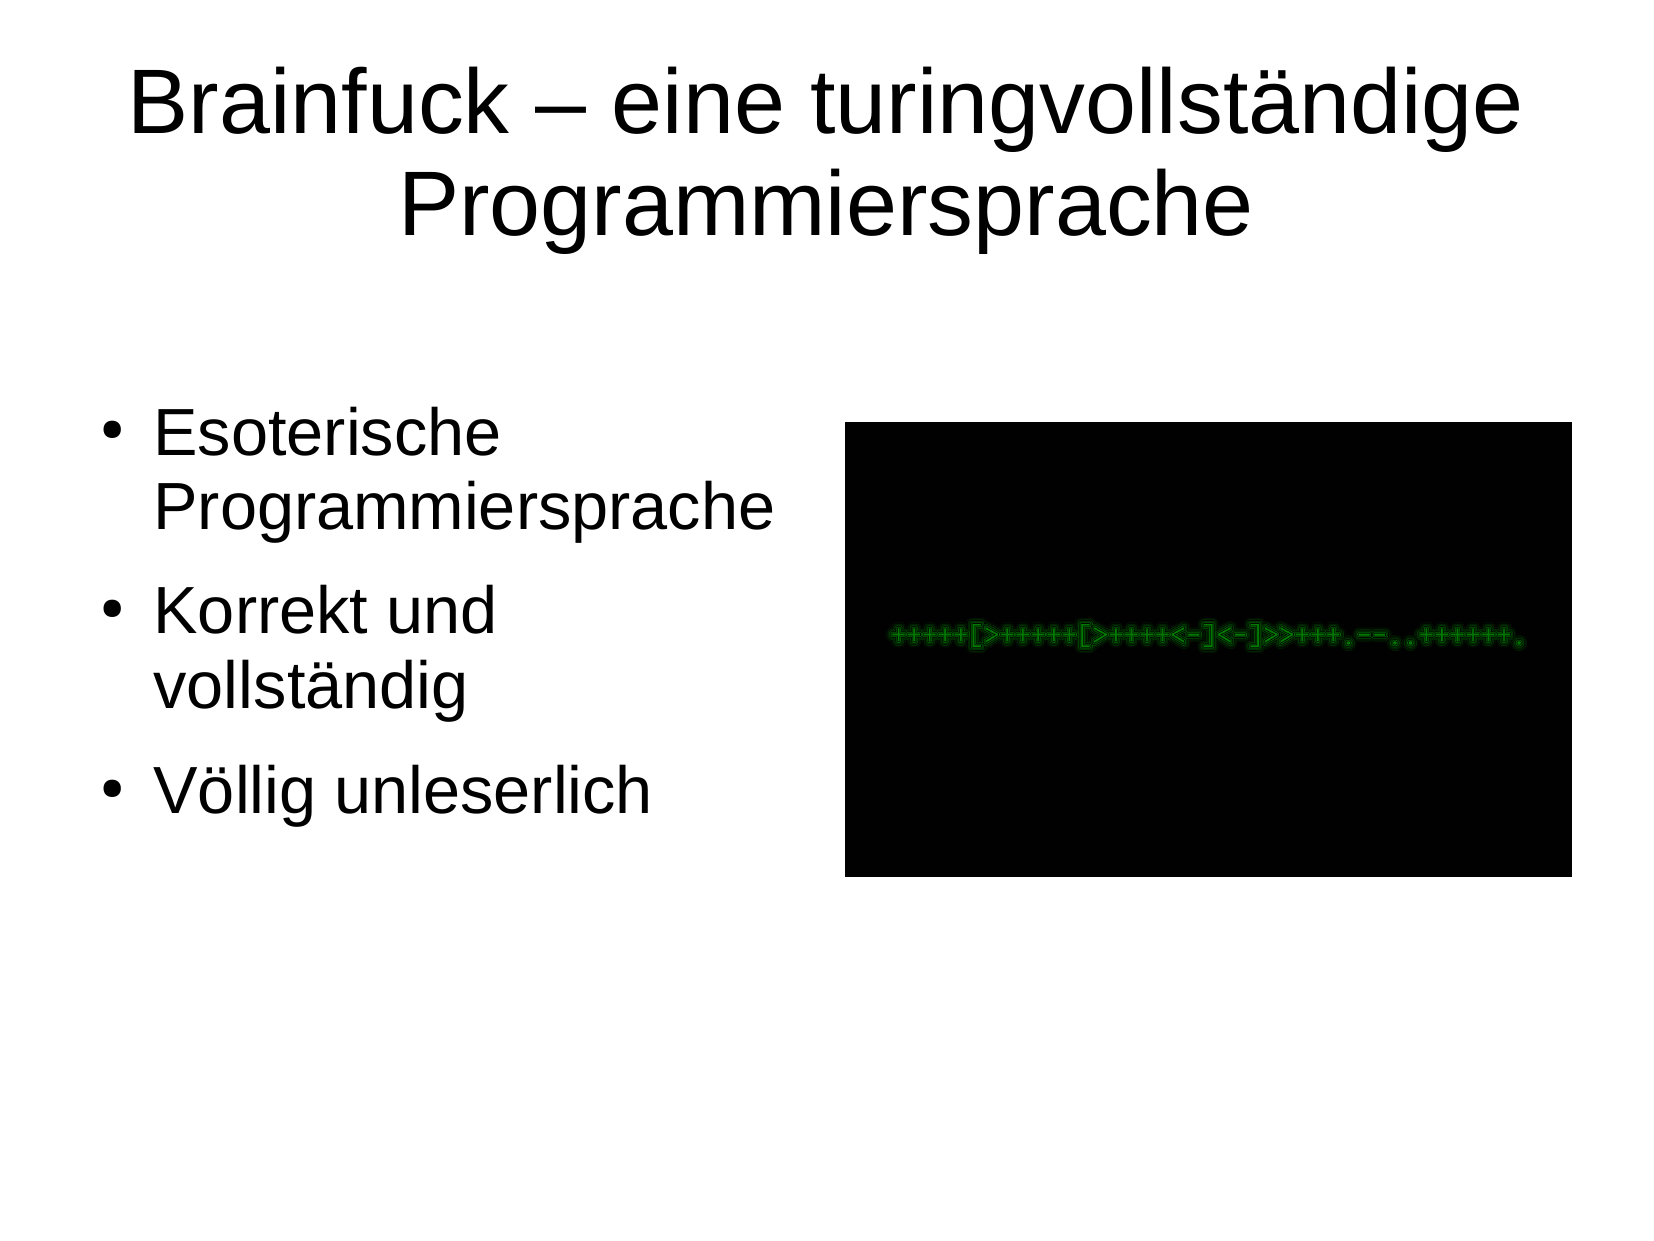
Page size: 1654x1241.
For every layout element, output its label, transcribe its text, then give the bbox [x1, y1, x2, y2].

picture [845, 422, 1572, 877]
list Esoterische Programmiersprache Korrekt und vollständig Völlig unleserlich [82, 290, 809, 1010]
title Brainfuck – eine turingvollständige Programmiersprache [82, 49, 1571, 257]
